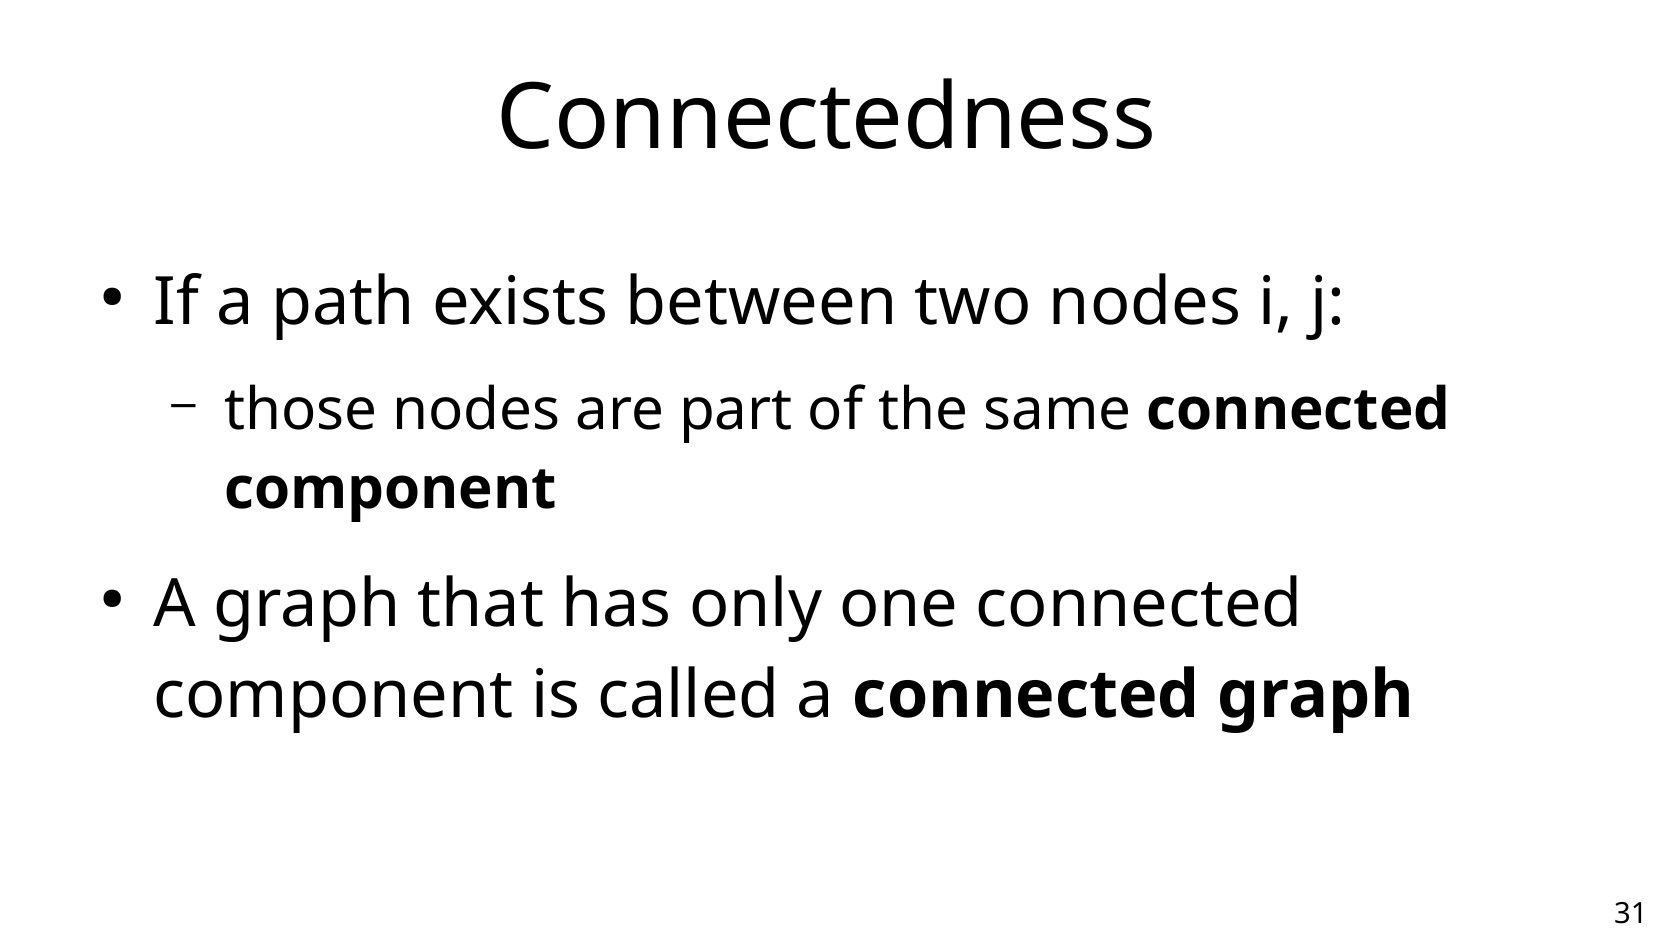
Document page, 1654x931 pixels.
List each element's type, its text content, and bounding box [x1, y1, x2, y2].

title Connectedness [82, 1, 1571, 226]
list If a path exists between two nodes i, j: those nodes are part of the same connected component A graph that has only one connected component is called a connected graph [82, 253, 1571, 793]
